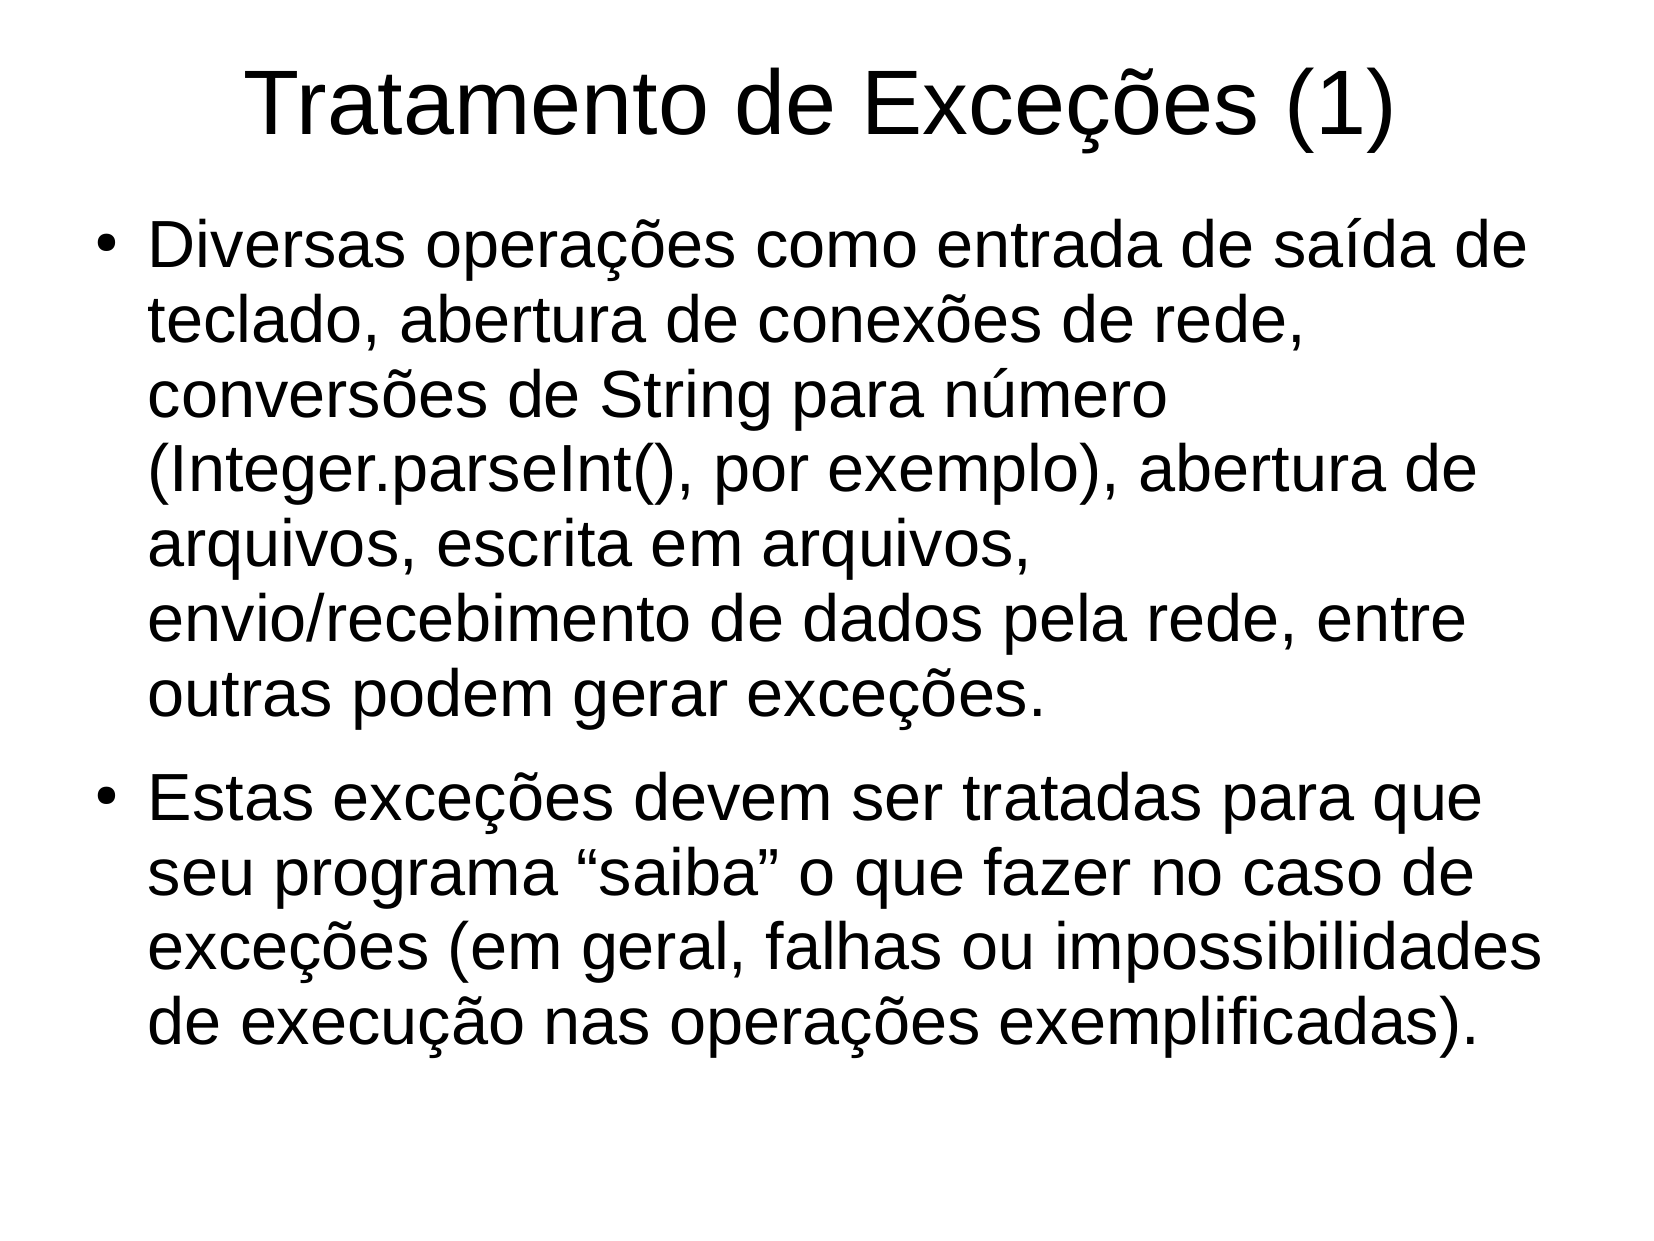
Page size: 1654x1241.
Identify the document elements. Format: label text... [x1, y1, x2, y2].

list Diversas operações como entrada de saída de teclado, abertura de conexões de rede, conversões de String para número (Integer.parseInt(), por exemplo), abertura de arquivos, escrita em arquivos, envio/recebimento de dados pela rede, entre outras podem gerar exceções. Estas exceções devem ser tratadas para que seu programa “saiba” o que fazer no caso de exceções (em geral, falhas ou impossibilidades de execução nas operações exemplificadas). [76, 207, 1565, 1152]
title Tratamento de Exceções (1) [76, 0, 1565, 207]
